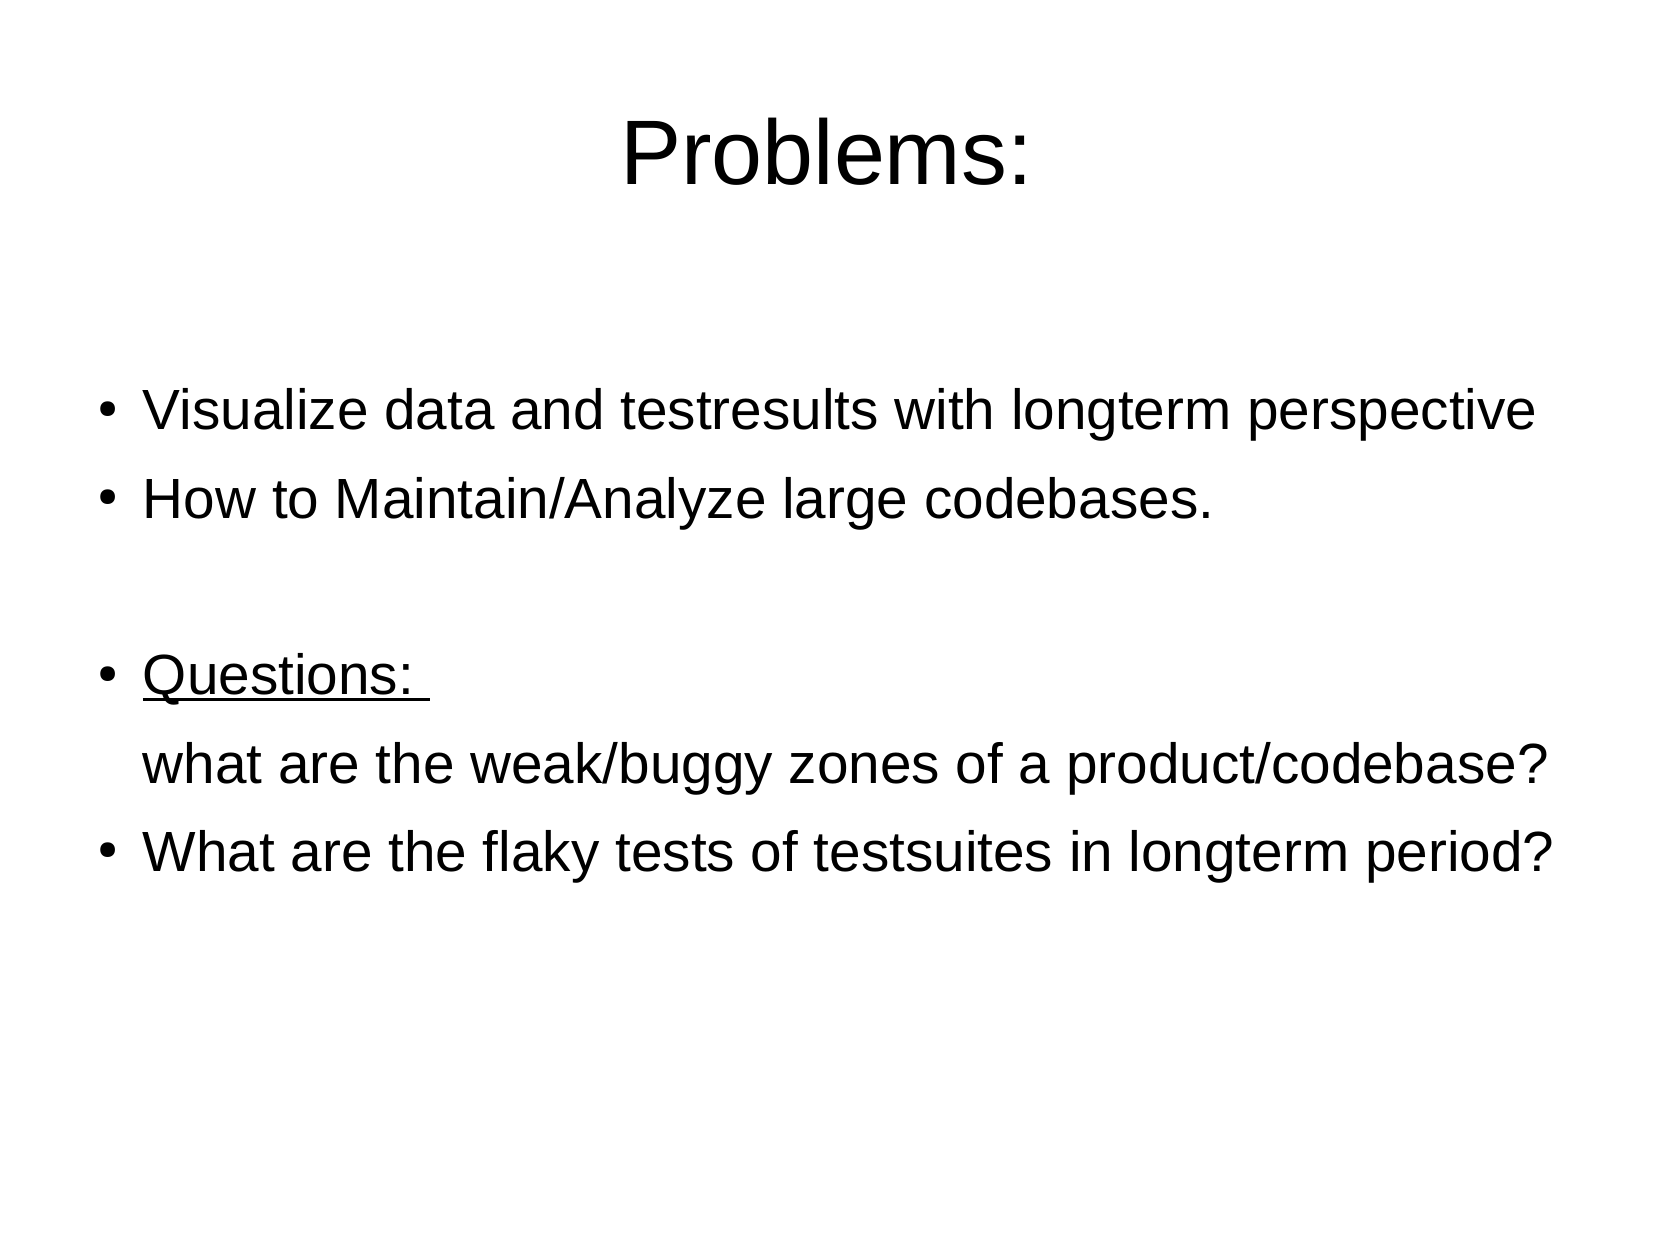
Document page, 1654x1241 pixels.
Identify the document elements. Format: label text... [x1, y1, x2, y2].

list Visualize data and testresults with longterm perspective How to Maintain/Analyze large codebases. Questions: what are the weak/buggy zones of a product/codebase? What are the flaky tests of testsuites in longterm period? [82, 290, 1571, 1010]
title Problems: [82, 49, 1571, 257]
